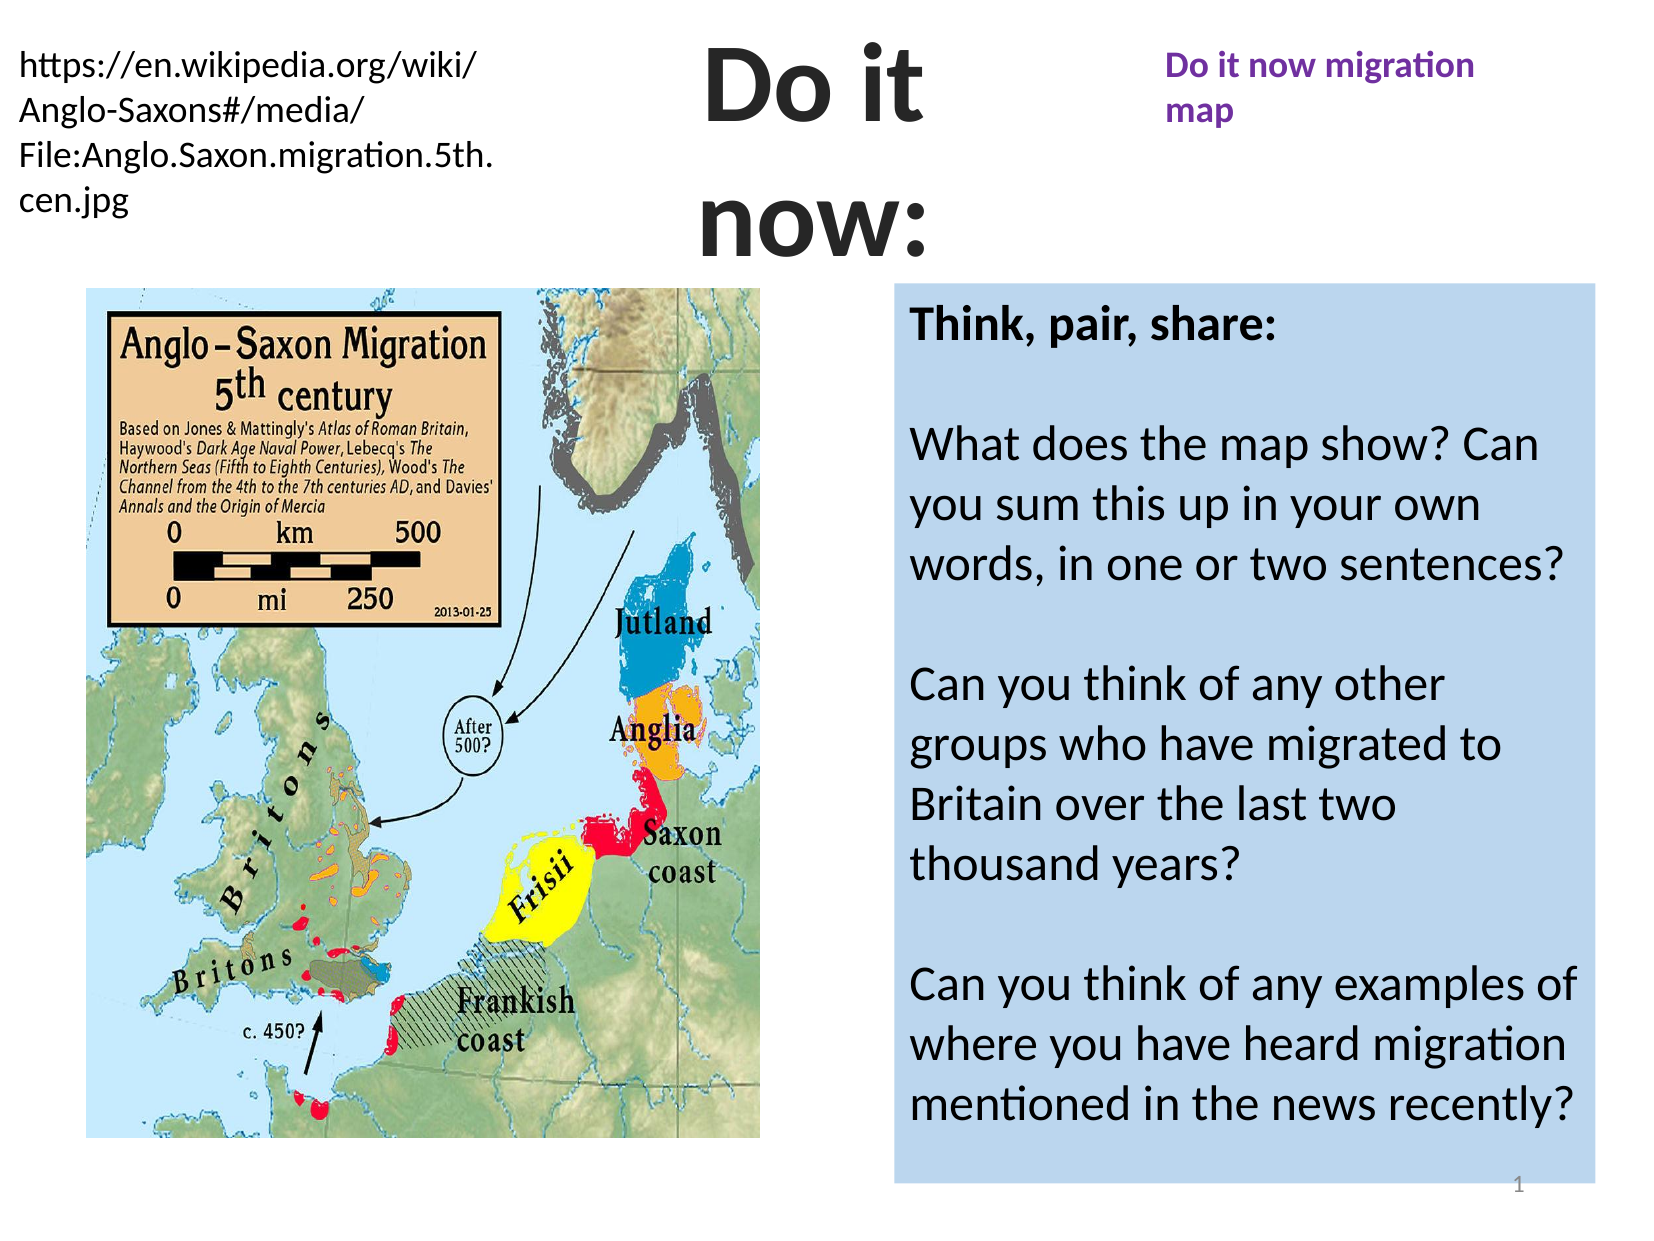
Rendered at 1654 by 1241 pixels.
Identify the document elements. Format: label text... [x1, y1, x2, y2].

text_box Do it now migration map [1150, 32, 1560, 138]
slide_number <number> [1167, 1149, 1540, 1216]
text_box Think, pair, share: What does the map show? Can you sum this up in your own words, in one or two sentences? Can you think of any other groups who have migrated to Britain over the last two thousand years? Can you think of any examples of where you have heard migration mentioned in the news recently? [894, 283, 1596, 1184]
picture [86, 288, 760, 1138]
text_box https://en.wikipedia.org/wiki/Anglo-Saxons#/media/File:Anglo.Saxon.migration.5th.cen.jpg [3, 32, 520, 228]
text_box Do it now: [599, 1, 1029, 287]
